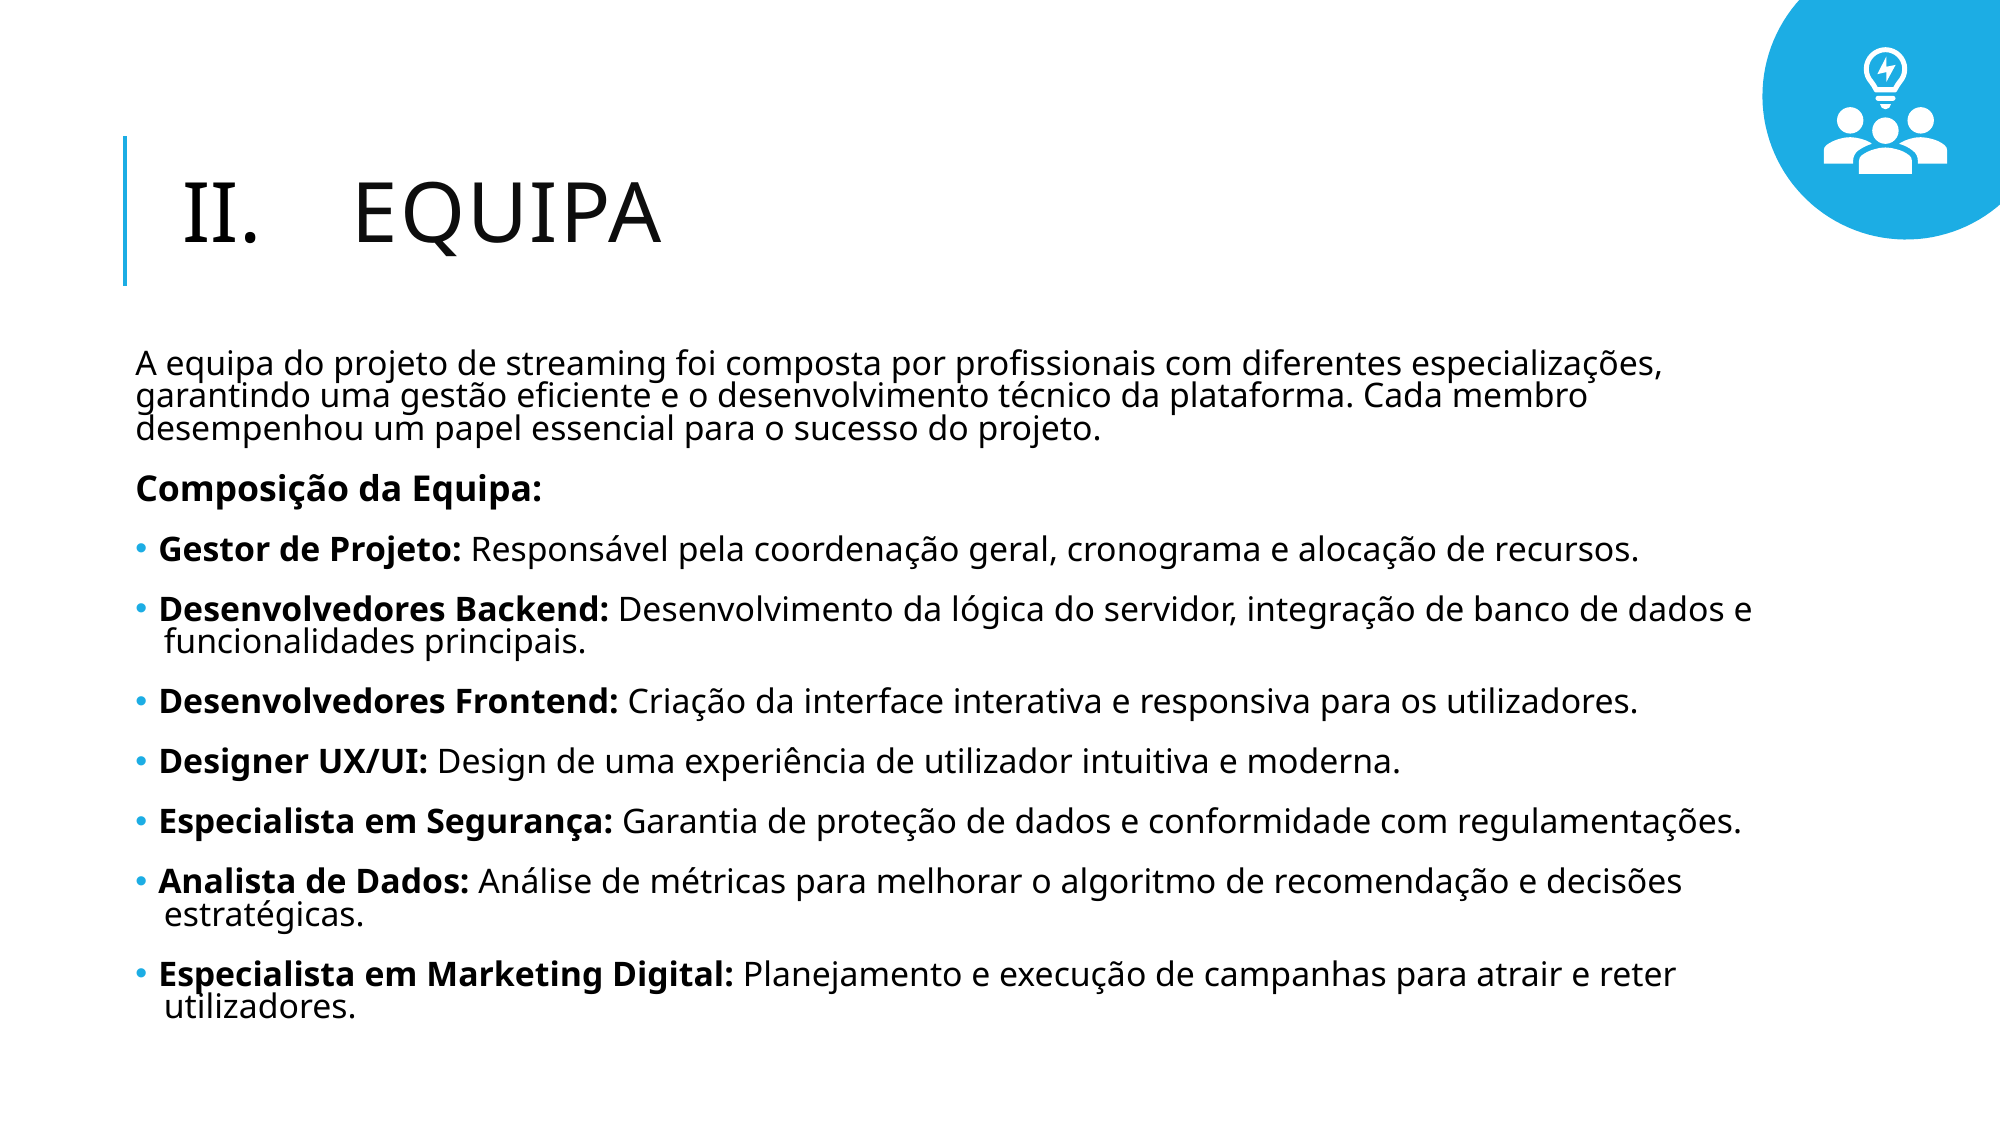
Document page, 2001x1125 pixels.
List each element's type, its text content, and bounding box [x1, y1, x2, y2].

text_box [1762, 0, 2000, 240]
title Equipa [168, 96, 1763, 341]
list A equipa do projeto de streaming foi composta por profissionais com diferentes especializações, garantindo uma gestão eficiente e o desenvolvimento técnico da plataforma. Cada membro desempenhou um papel essencial para o sucesso do projeto. Composição da Equipa: Gestor de Projeto: Responsável pela coordenação geral, cronograma e alocação de recursos. Desenvolvedores Backend: Desenvolvimento da lógica do servidor, integração de banco de dados e funcionalidades principais. Desenvolvedores Frontend: Criação da interface interativa e responsiva para os utilizadores. Designer UX/UI: Design de uma experiência de utilizador intuitiva e moderna. Especialista em Segurança: Garantia de proteção de dados e conformidade com regulamentações. Analista de Dados: Análise de métricas para melhorar o algoritmo de recomendação e decisões estratégicas. Especialista em Marketing Digital: Planejamento e execução de campanhas para atrair e reter utilizadores. [127, 341, 1763, 1064]
